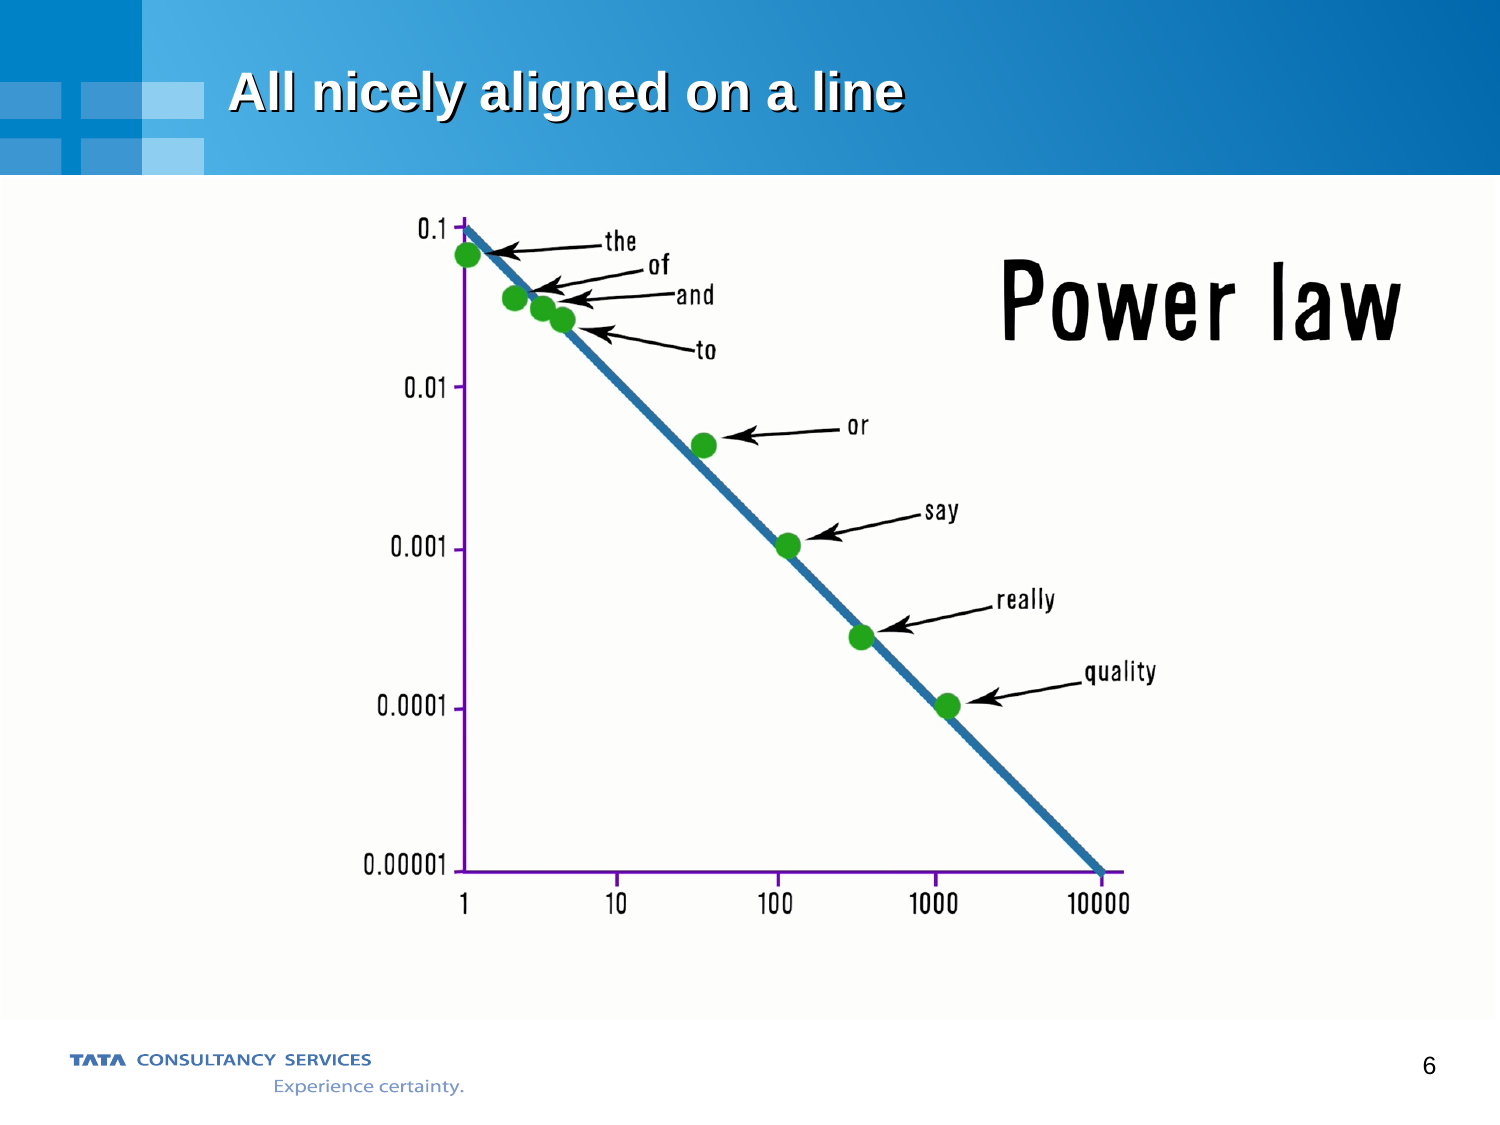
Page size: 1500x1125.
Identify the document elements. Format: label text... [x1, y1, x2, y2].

title All nicely aligned on a line [212, 54, 1447, 131]
picture [1, 179, 1495, 1021]
